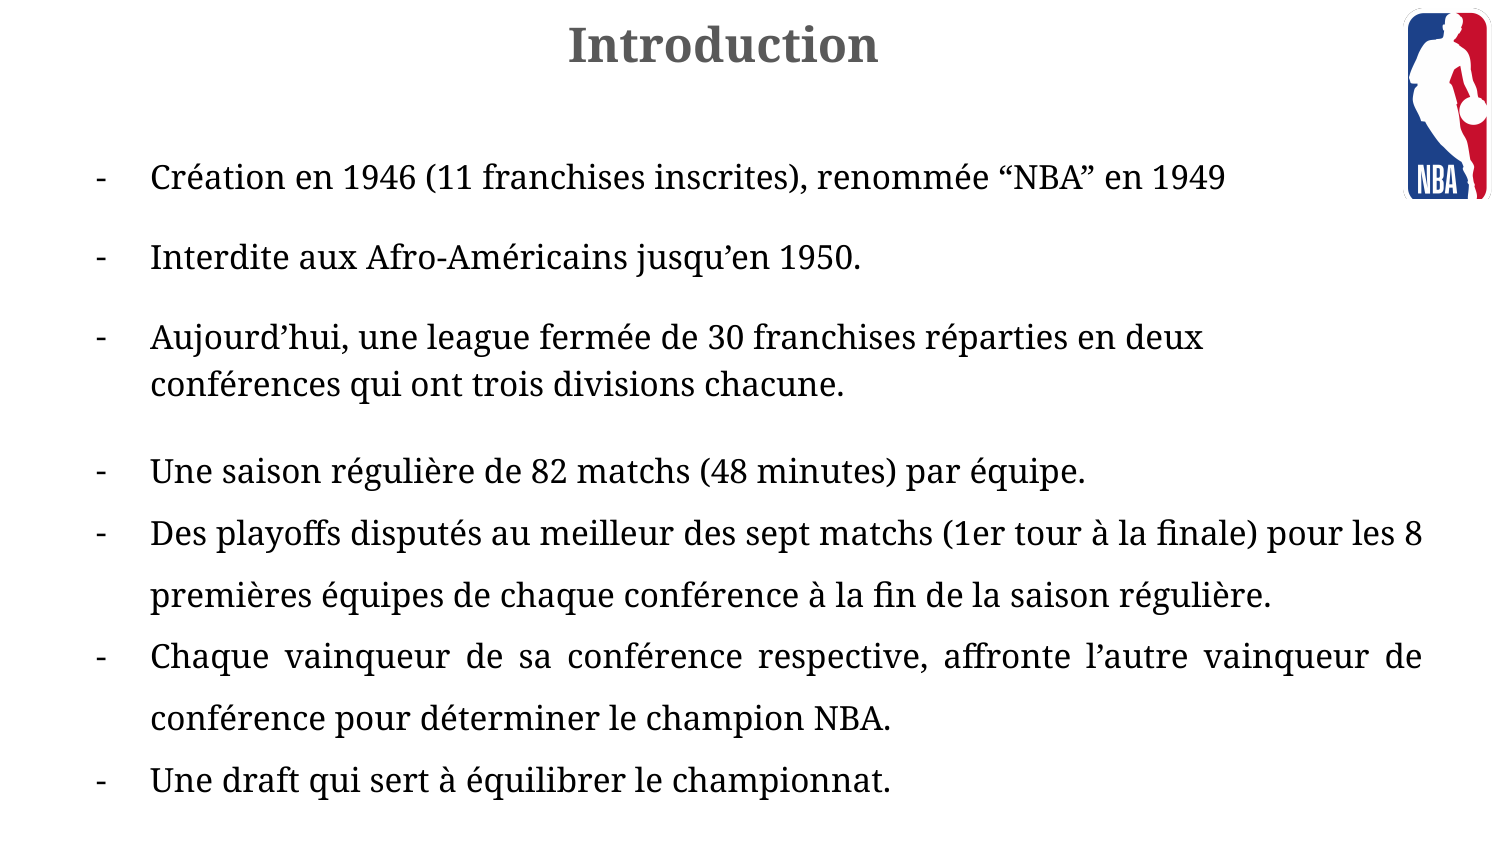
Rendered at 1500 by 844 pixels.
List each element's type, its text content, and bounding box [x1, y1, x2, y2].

picture [1403, 0, 1492, 199]
text_box Création en 1946 (11 franchises inscrites), renommée “NBA” en 1949 Interdite aux Afro-Américains jusqu’en 1950. Aujourd’hui, une league fermée de 30 franchises réparties en deux conférences qui ont trois divisions chacune. Une saison régulière de 82 matchs (48 minutes) par équipe. Des playoffs disputés au meilleur des sept matchs (1er tour à la finale) pour les 8 premières équipes de chaque conférence à la fin de la saison régulière. Chaque vainqueur de sa conférence respective, affronte l’autre vainqueur de conférence pour déterminer le champion NBA. Une draft qui sert à équilibrer le championnat. [60, 141, 1440, 815]
text_box Introduction [553, 0, 932, 88]
